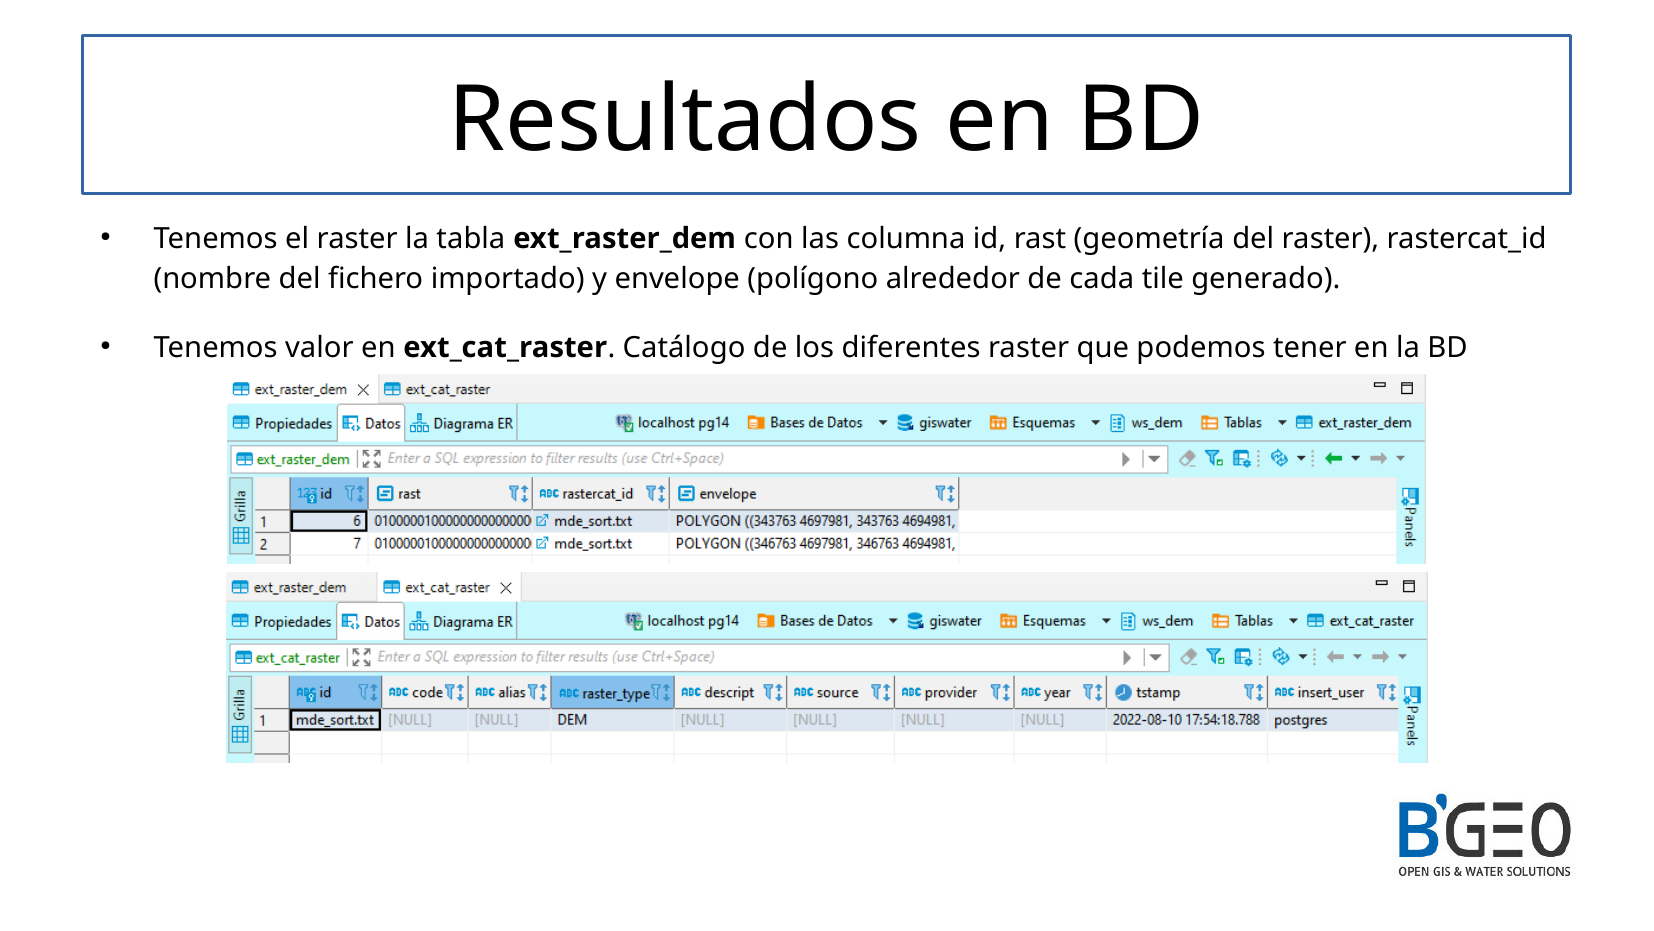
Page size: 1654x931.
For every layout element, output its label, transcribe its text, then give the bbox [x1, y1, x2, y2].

picture [226, 572, 1428, 763]
picture [227, 374, 1426, 564]
picture [1393, 770, 1576, 898]
list Tenemos el raster la tabla ext_raster_dem con las columna id, rast (geometría del raster), rastercat_id (nombre del fichero importado) y envelope (polígono alrededor de cada tile generado). Tenemos valor en ext_cat_raster. Catálogo de los diferentes raster que podemos tener en la BD [82, 217, 1571, 758]
title Resultados en BD [82, 35, 1571, 194]
